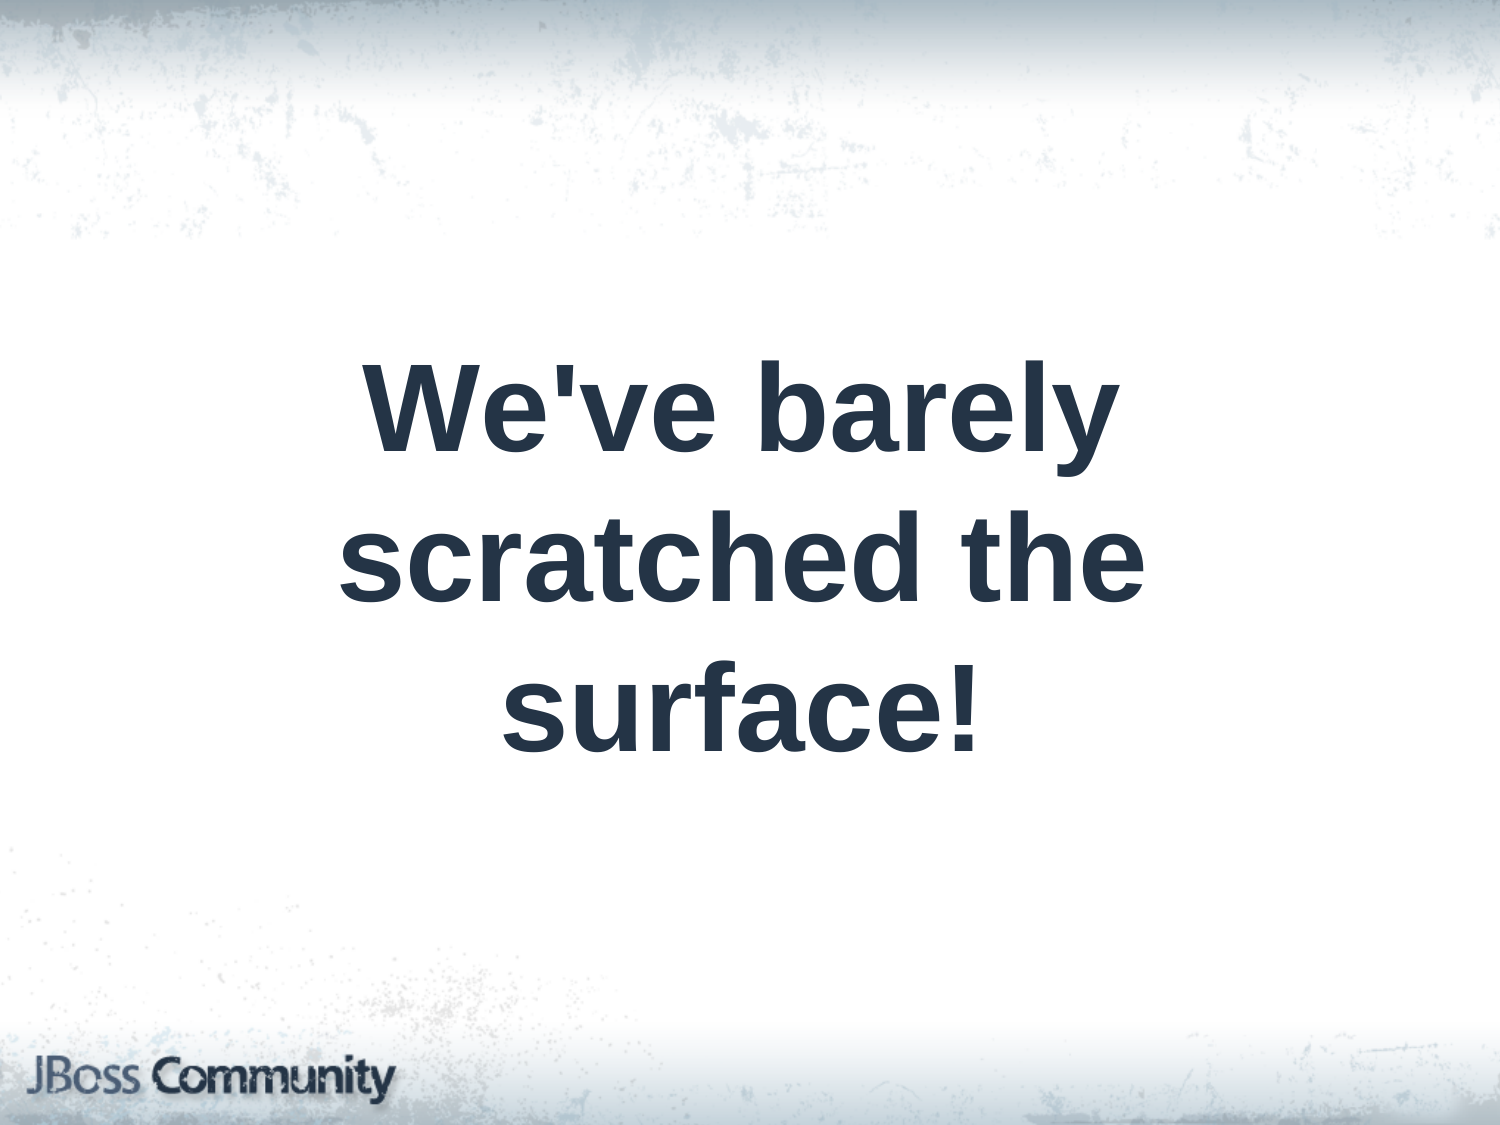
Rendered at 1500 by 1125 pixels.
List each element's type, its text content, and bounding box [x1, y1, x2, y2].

picture [0, 0, 1500, 1125]
title We've barely scratched the surface! [105, 318, 1381, 785]
